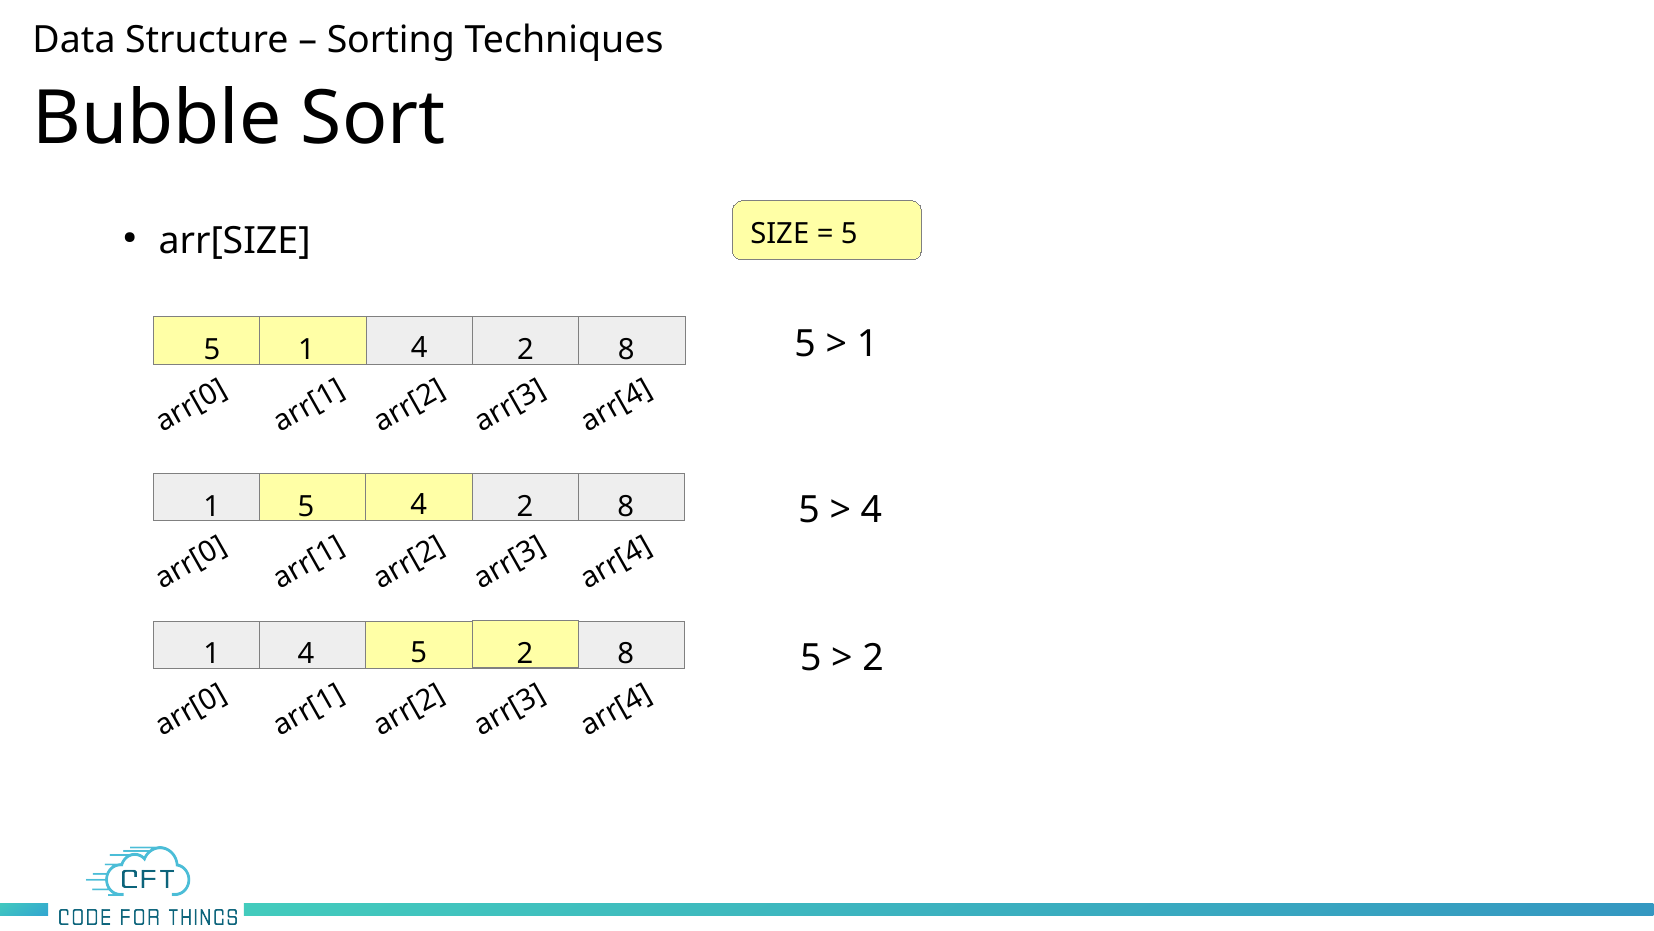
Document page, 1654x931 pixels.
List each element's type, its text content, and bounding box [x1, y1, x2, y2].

text_box arr[4] [559, 342, 697, 458]
text_box arr[SIZE] [108, 205, 353, 272]
text_box 5 > 1 [779, 309, 913, 368]
text_box 5 > 2 [785, 623, 918, 682]
text_box arr[4] [558, 646, 697, 762]
text_box 2 [501, 625, 551, 675]
text_box 4 [395, 475, 444, 525]
text_box 8 [602, 625, 651, 675]
text_box arr[2] [348, 342, 485, 458]
text_box arr[1] [247, 521, 384, 615]
text_box arr[1] [247, 646, 384, 762]
text_box arr[1] [248, 354, 385, 458]
text_box arr[0] [129, 646, 271, 762]
text_box arr[2] [348, 521, 485, 615]
text_box [153, 473, 685, 521]
text_box 1 [188, 625, 237, 675]
text_box 2 [502, 320, 551, 370]
text_box 2 [501, 477, 551, 527]
text_box arr[4] [558, 499, 697, 615]
title Data Structure – Sorting Techniques Bubble Sort [32, 12, 1184, 166]
text_box arr[3] [448, 668, 591, 762]
text_box 1 [283, 320, 332, 370]
text_box arr[2] [348, 669, 485, 762]
text_box 4 [282, 625, 332, 675]
text_box arr[3] [448, 499, 591, 615]
text_box arr[3] [449, 342, 591, 458]
text_box 5 [282, 477, 332, 527]
text_box SIZE = 5 [735, 204, 916, 254]
text_box 5 [188, 321, 238, 371]
text_box 8 [603, 320, 652, 370]
text_box arr[0] [130, 365, 271, 458]
text_box arr[0] [129, 499, 271, 615]
text_box 5 > 4 [783, 474, 917, 534]
picture [59, 846, 237, 925]
text_box 5 [395, 623, 444, 673]
text_box 8 [602, 477, 651, 527]
text_box 4 [396, 319, 445, 369]
text_box [153, 620, 685, 669]
text_box [732, 200, 922, 260]
text_box 1 [188, 477, 237, 527]
text_box [153, 316, 686, 365]
